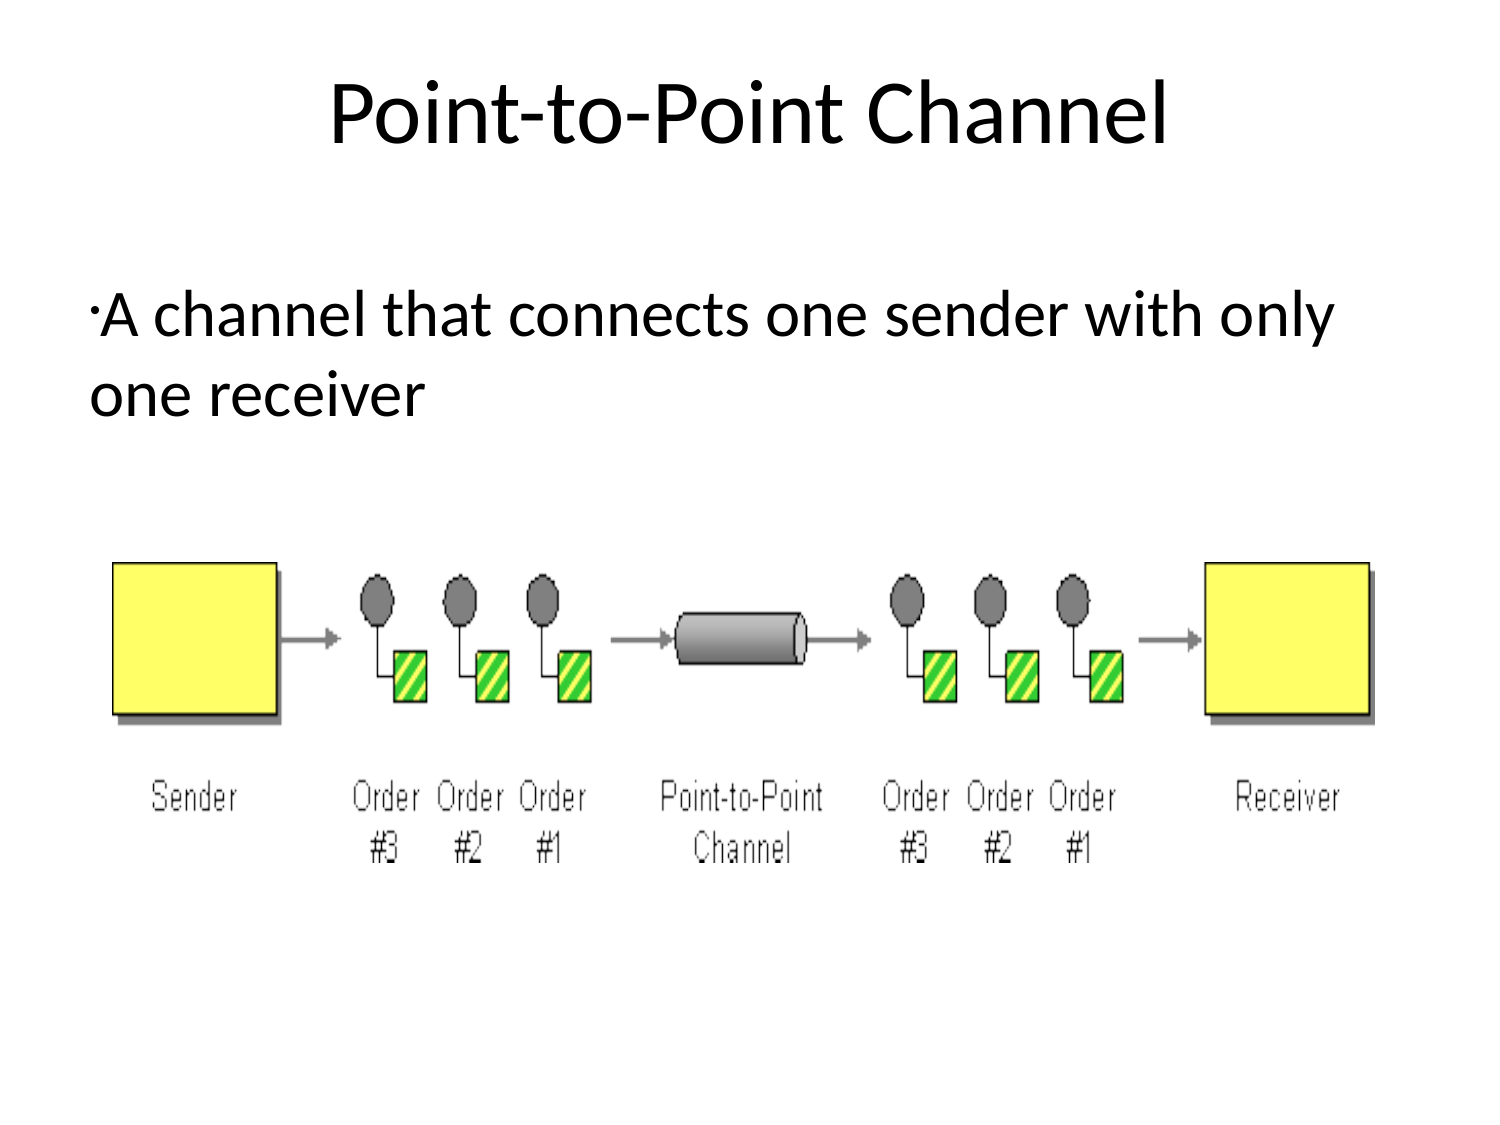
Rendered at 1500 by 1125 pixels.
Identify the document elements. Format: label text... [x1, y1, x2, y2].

text_box Point-to-Point Channel [75, 45, 1425, 233]
text_box A channel that connects one sender with only one receiver [75, 262, 1425, 1005]
picture [112, 562, 1375, 863]
